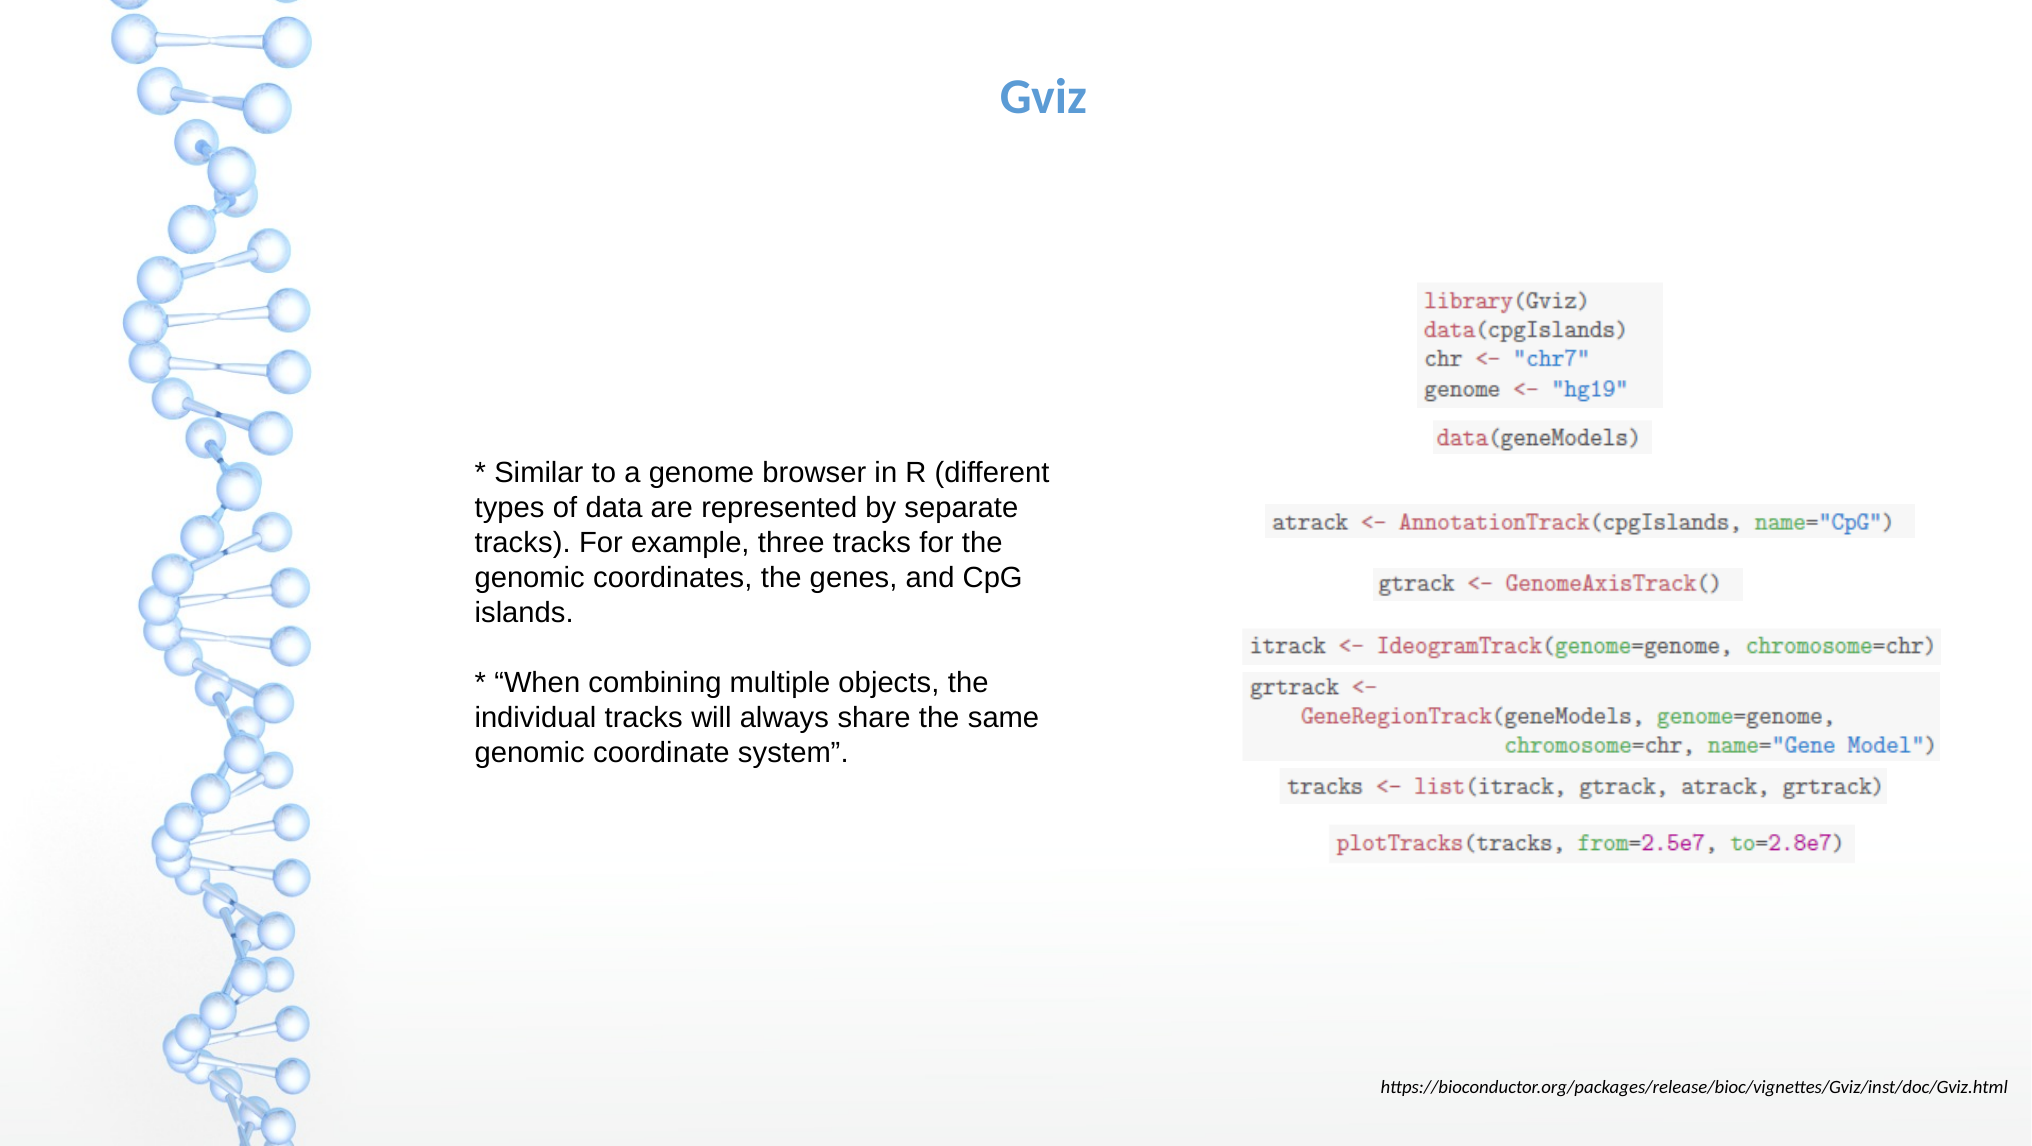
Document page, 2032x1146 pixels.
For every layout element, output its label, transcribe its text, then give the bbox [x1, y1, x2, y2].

picture [1320, 817, 1855, 865]
picture [1277, 768, 1887, 804]
picture [1235, 672, 1940, 761]
picture [1433, 419, 1652, 454]
picture [1265, 504, 1915, 538]
text_box Gviz [984, 55, 1261, 132]
picture [1417, 279, 1663, 408]
picture [1241, 624, 1941, 665]
picture [1373, 568, 1743, 601]
text_box https://bioconductor.org/packages/release/bioc/vignettes/Gviz/inst/doc/Gviz.html [1366, 1067, 2032, 1105]
text_box * Similar to a genome browser in R (different types of data are represented by separate tracks). For example, three tracks for the genomic coordinates, the genes, and CpG islands. * “When combining multiple objects, the individual tracks will always share the same genomic coordinate system”. [460, 446, 1101, 776]
